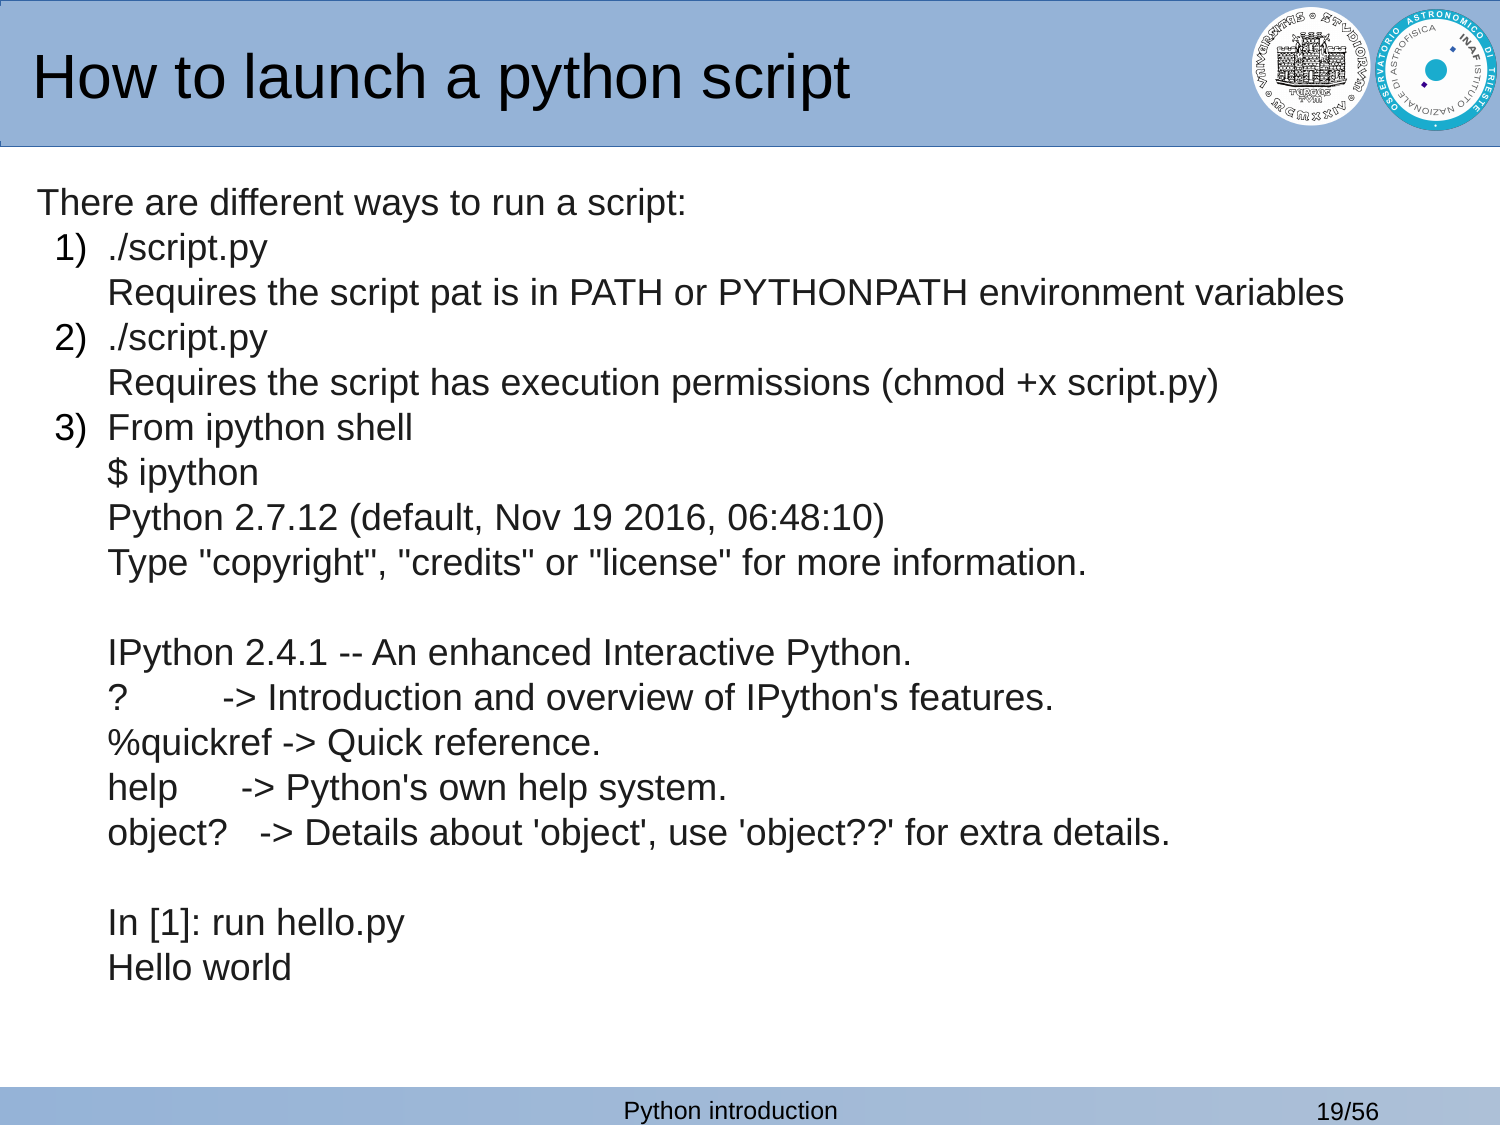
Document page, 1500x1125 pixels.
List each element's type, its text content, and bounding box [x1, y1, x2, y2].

text_box How to launch a python script [0, 5, 1243, 141]
picture [1252, 0, 1500, 156]
list There are different ways to run a script: ./script.py Requires the script pat is in PATH or PYTHONPATH environment variables ./script.py Requires the script has execution permissions (chmod +x script.py) From ipython shell $ ipython Python 2.7.12 (default, Nov 19 2016, 06:48:10) Type "copyright", "credits" or "license" for more information. IPython 2.4.1 -- An enhanced Interactive Python. ? -> Introduction and overview of IPython's features. %quickref -> Quick reference. help -> Python's own help system. object? -> Details about 'object', use 'object??' for extra details. In [1]: run hello.py Hello world [21, 170, 1455, 1043]
